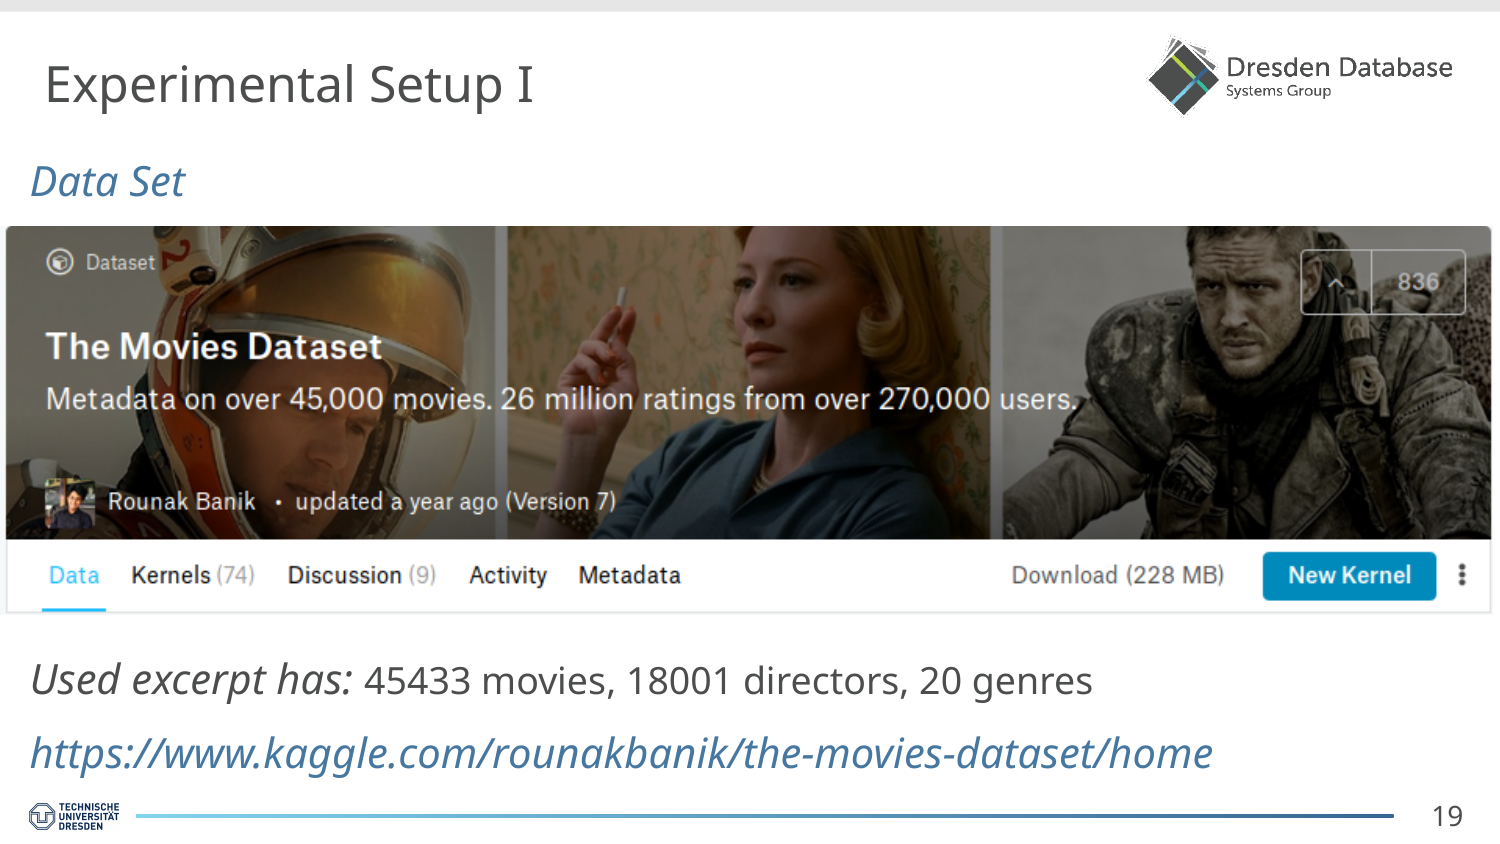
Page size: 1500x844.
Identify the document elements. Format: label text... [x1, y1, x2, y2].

picture [0, 226, 1493, 615]
picture [1145, 35, 1453, 118]
list Data Set Used excerpt has: 45433 movies, 18001 directors, 20 genres https://www.kaggle.com/rounakbanik/the-movies-dataset/home [29, 153, 1471, 226]
list Data Set Used excerpt has: 45433 movies, 18001 directors, 20 genres https://www.kaggle.com/rounakbanik/the-movies-dataset/home [29, 615, 1471, 774]
picture [29, 803, 119, 830]
title Experimental Setup I [29, 47, 1093, 118]
